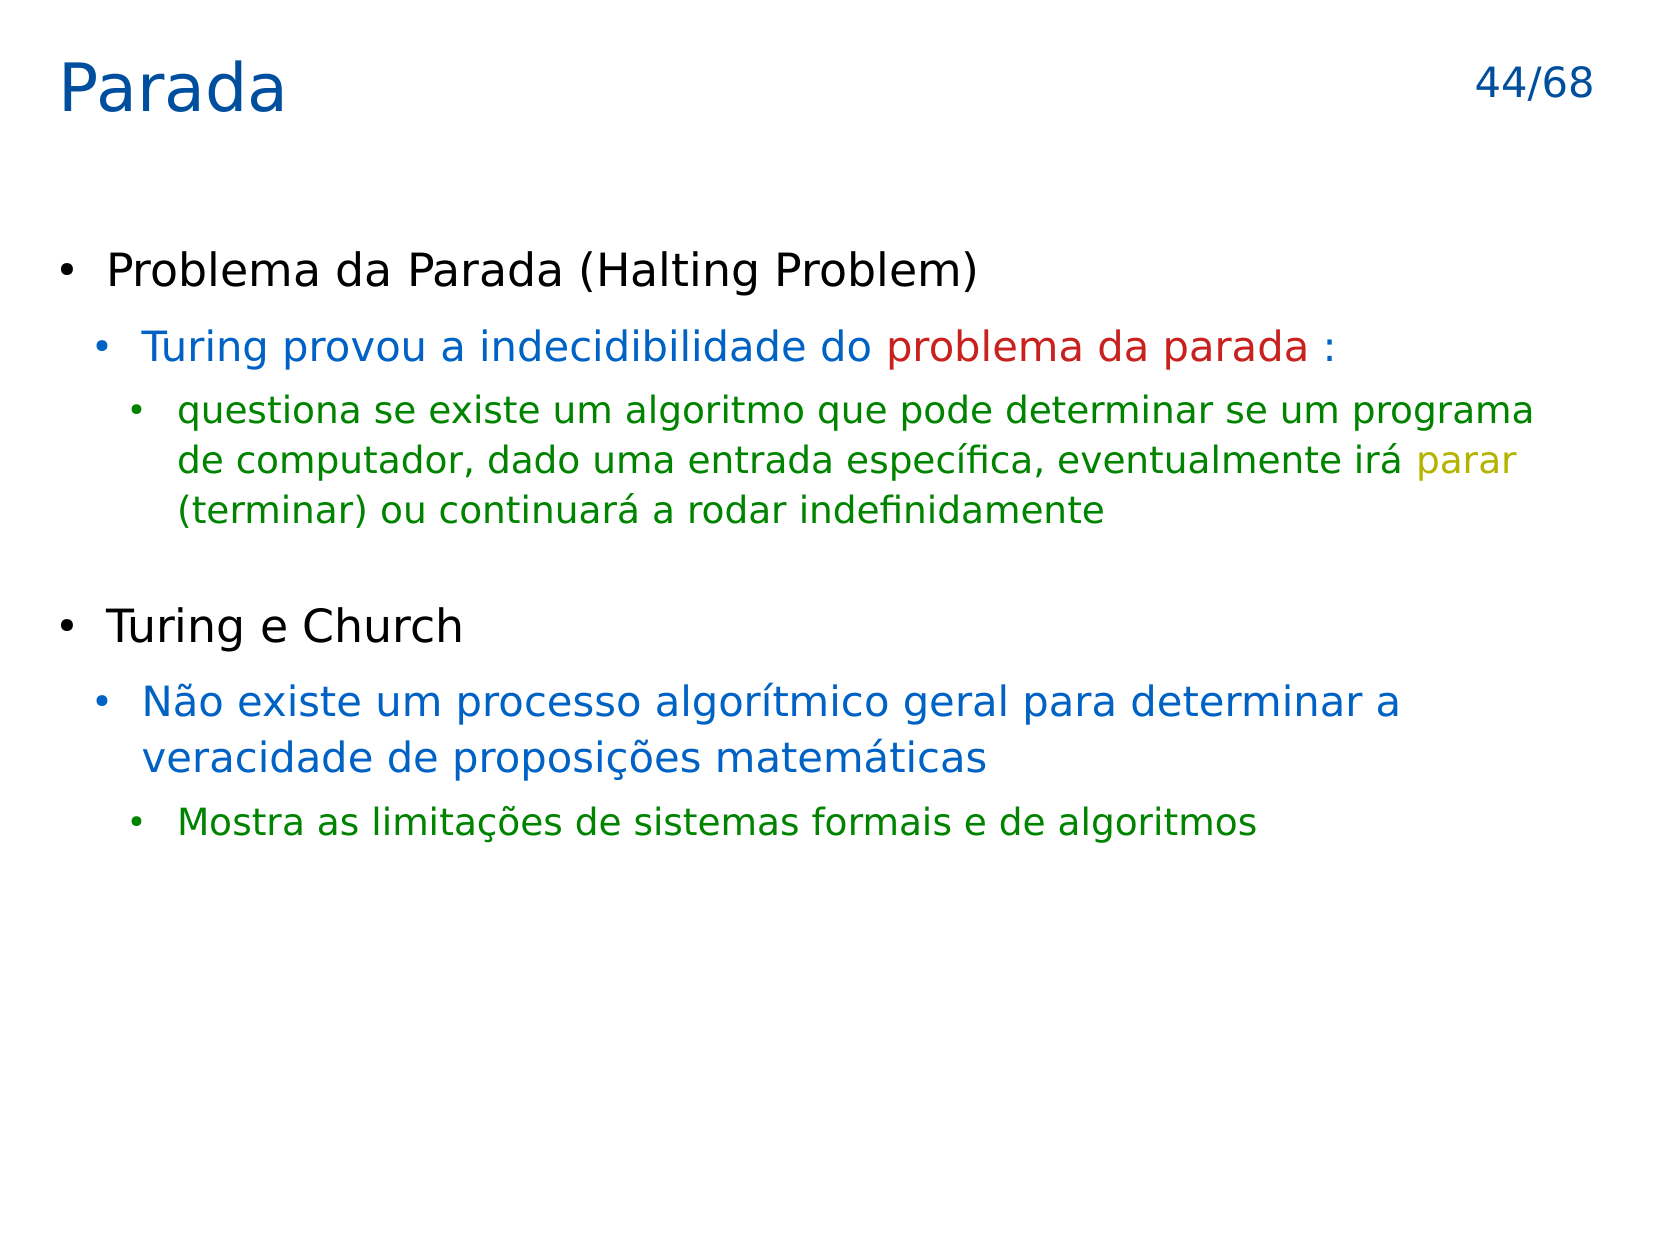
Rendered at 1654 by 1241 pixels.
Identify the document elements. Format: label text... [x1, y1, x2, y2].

title Parada [59, 29, 1625, 148]
list Problema da Parada (Halting Problem) Turing provou a indecidibilidade do problema da parada : questiona se existe um algoritmo que pode determinar se um programa de computador, dado uma entrada específica, eventualmente irá parar (terminar) ou continuará a rodar indefinidamente Turing e Church Não existe um processo algorítmico geral para determinar a veracidade de proposições matemáticas Mostra as limitações de sistemas formais e de algoritmos [59, 236, 1595, 1211]
